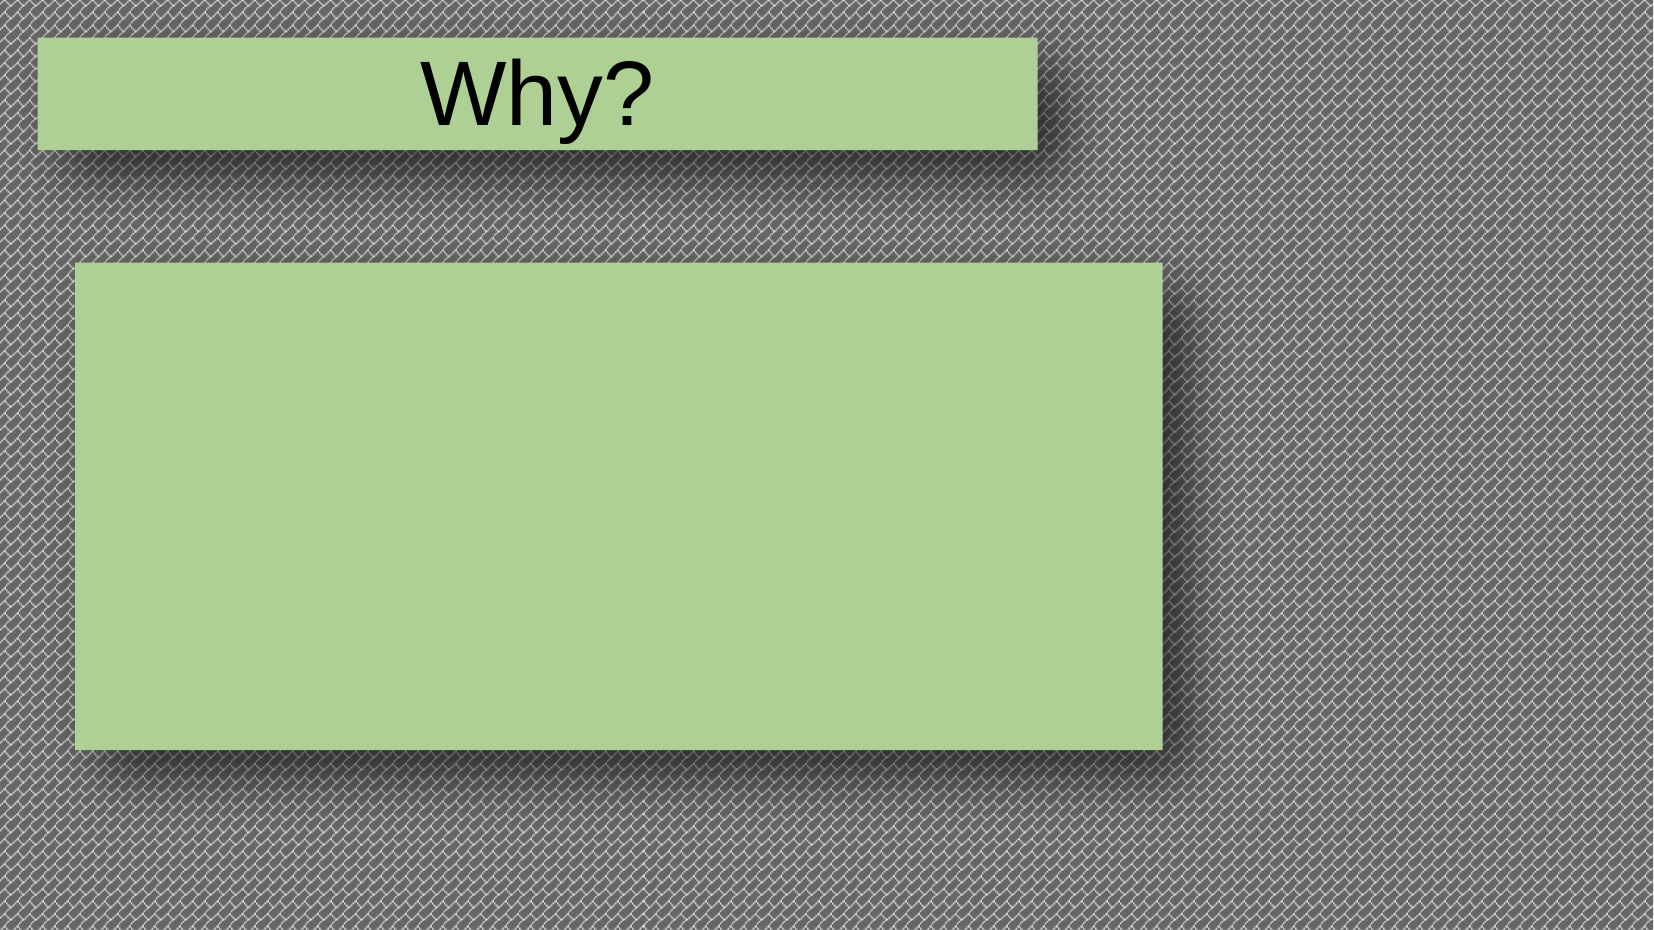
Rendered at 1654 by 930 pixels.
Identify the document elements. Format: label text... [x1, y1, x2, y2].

picture [0, 0, 1654, 930]
title [75, 262, 1163, 751]
title Why? [37, 37, 1038, 151]
